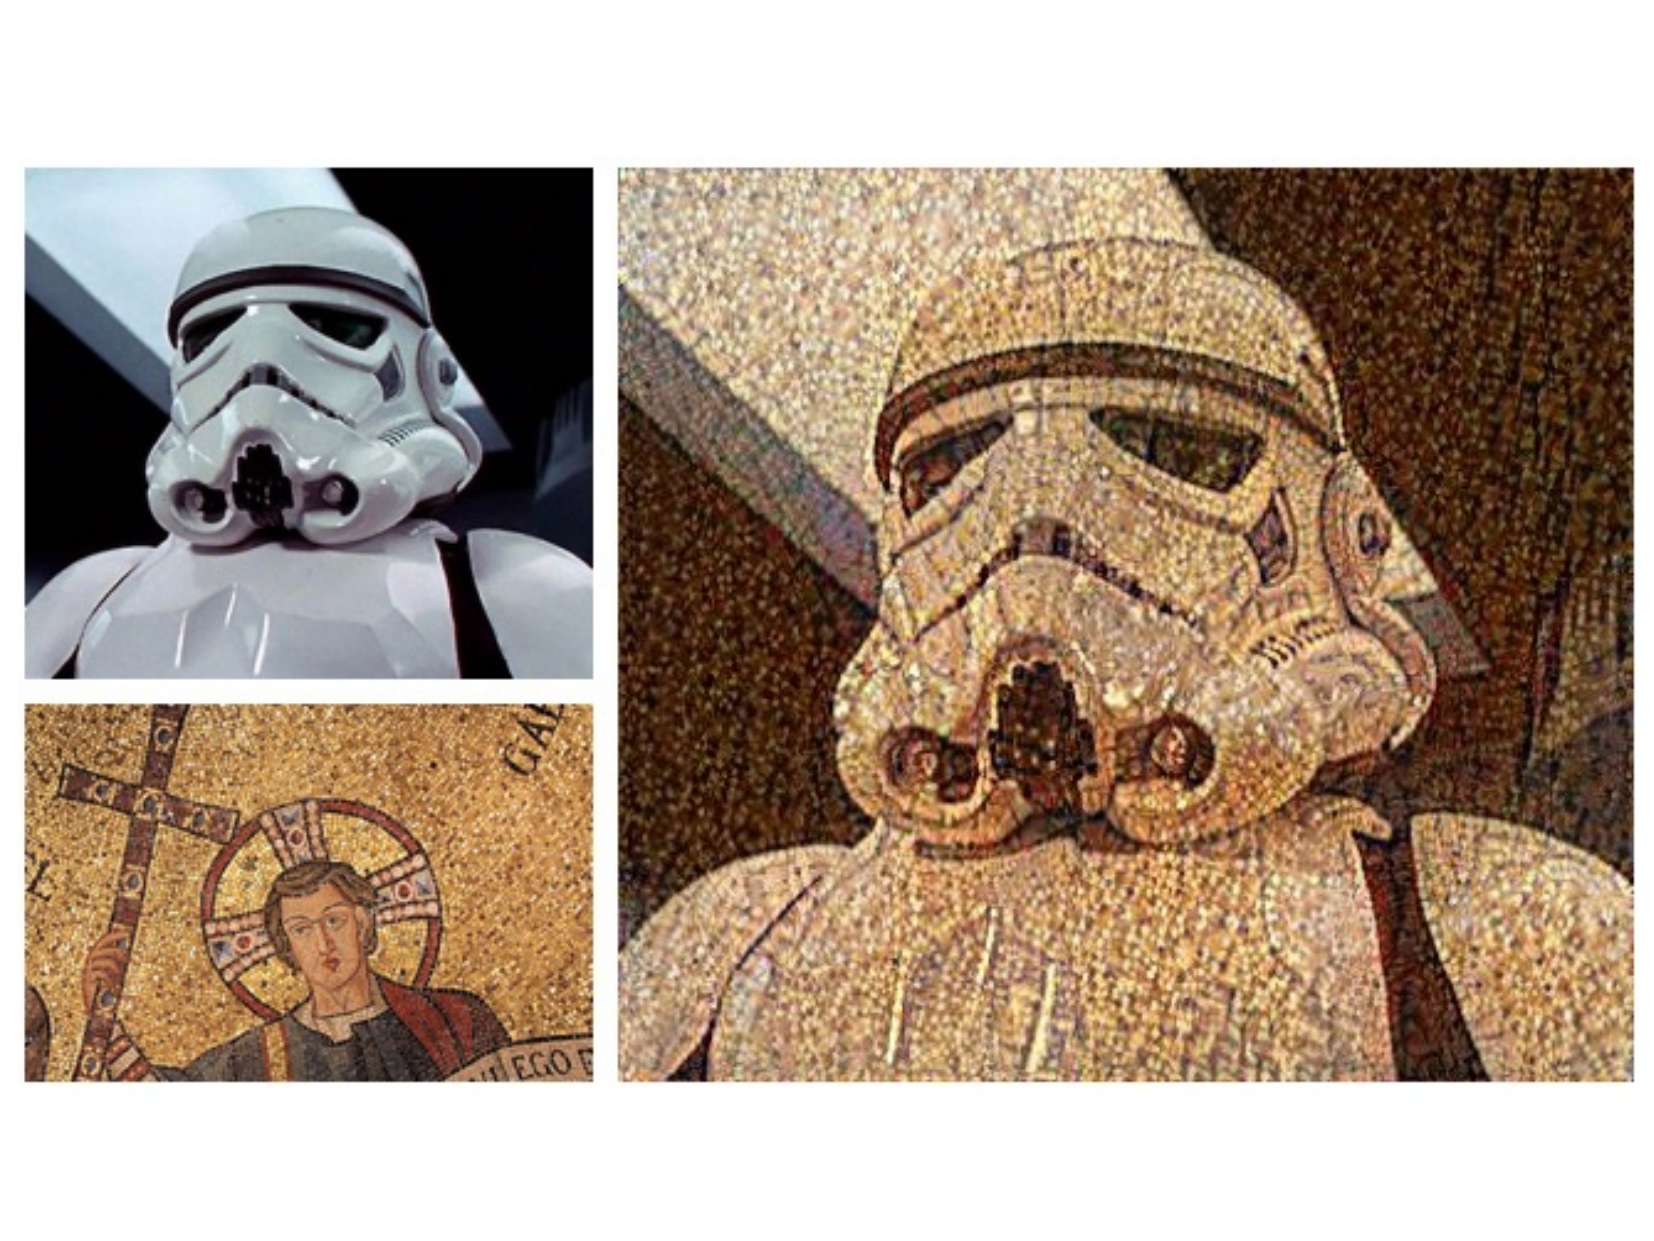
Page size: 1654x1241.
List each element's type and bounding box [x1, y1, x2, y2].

picture [18, 156, 1647, 1096]
